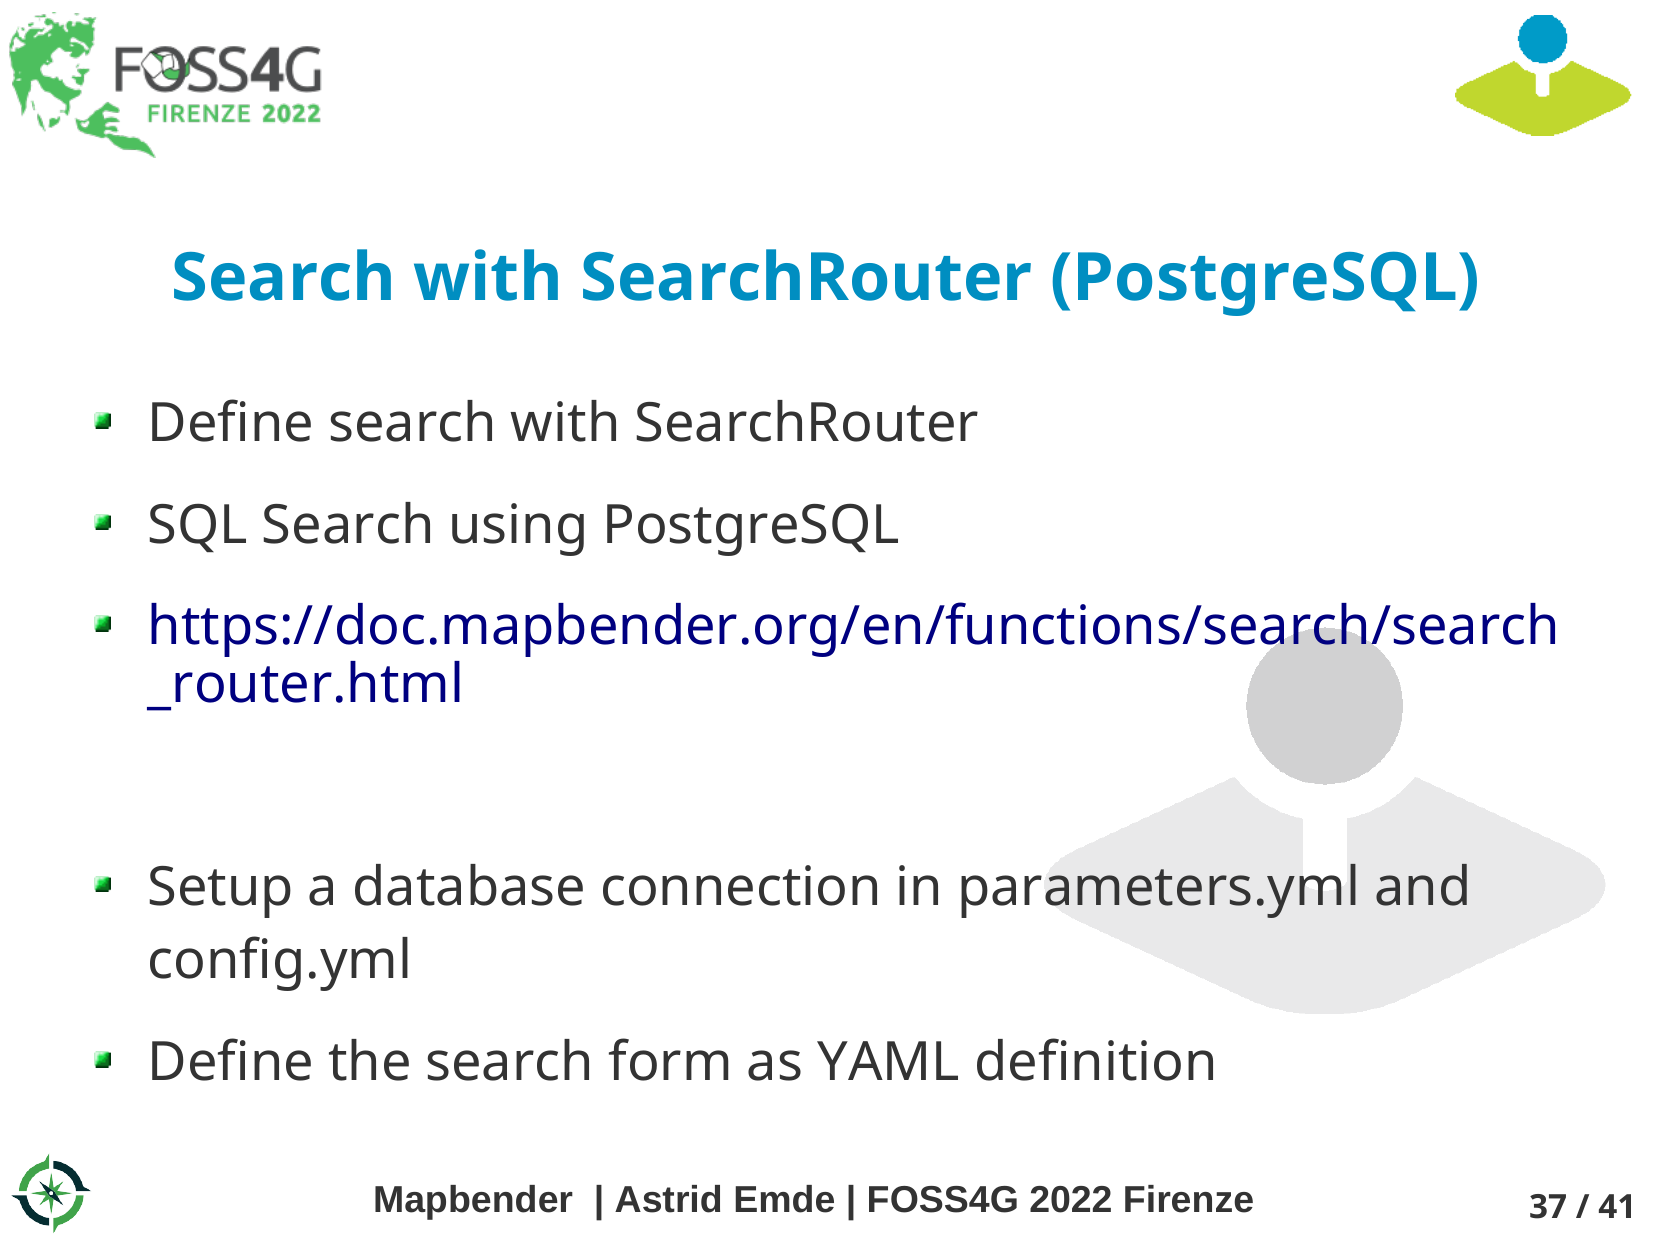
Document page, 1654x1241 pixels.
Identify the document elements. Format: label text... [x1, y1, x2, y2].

picture [10, 1152, 92, 1234]
picture [1455, 15, 1633, 136]
picture [0, 12, 376, 158]
list Define search with SearchRouter SQL Search using PostgreSQL https://doc.mapbender.org/en/functions/search/search_router.html Setup a database connection in parameters.yml and config.yml Define the search form as YAML definition [76, 383, 1565, 1188]
title Search with SearchRouter (PostgreSQL) [82, 208, 1571, 342]
